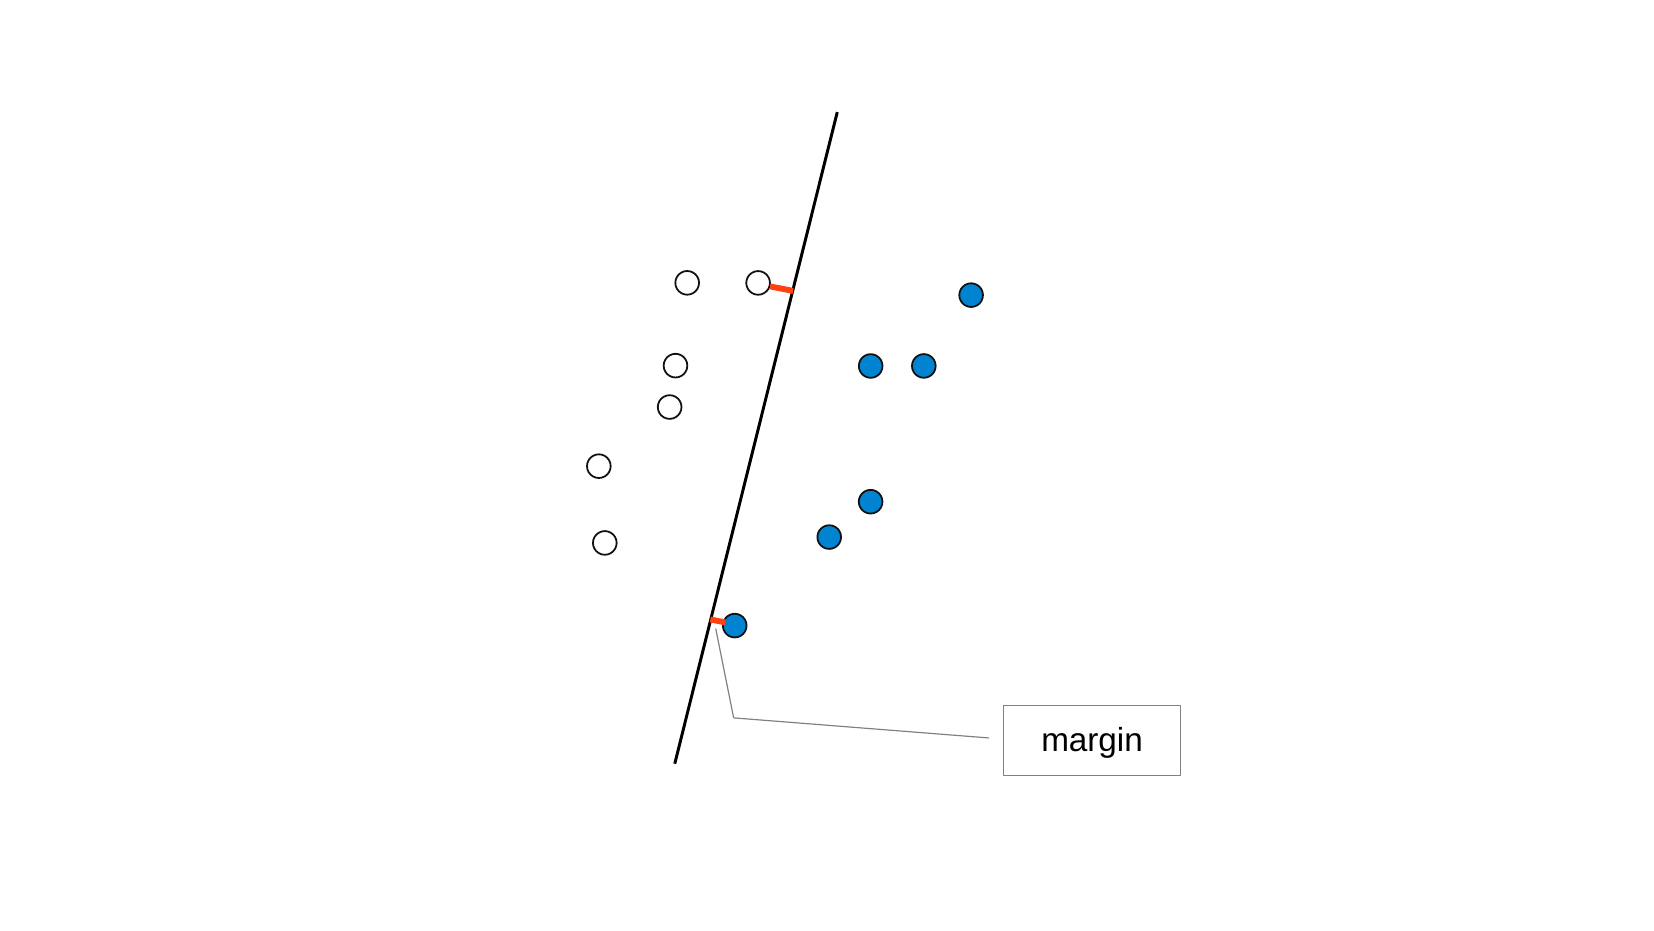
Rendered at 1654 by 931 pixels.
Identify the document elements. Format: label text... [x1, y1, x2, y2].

text_box [817, 525, 842, 549]
text_box [911, 354, 936, 378]
text_box [858, 489, 883, 514]
text_box [722, 613, 747, 638]
text_box [959, 283, 983, 307]
text_box margin [1004, 705, 1181, 775]
text_box [858, 354, 883, 378]
